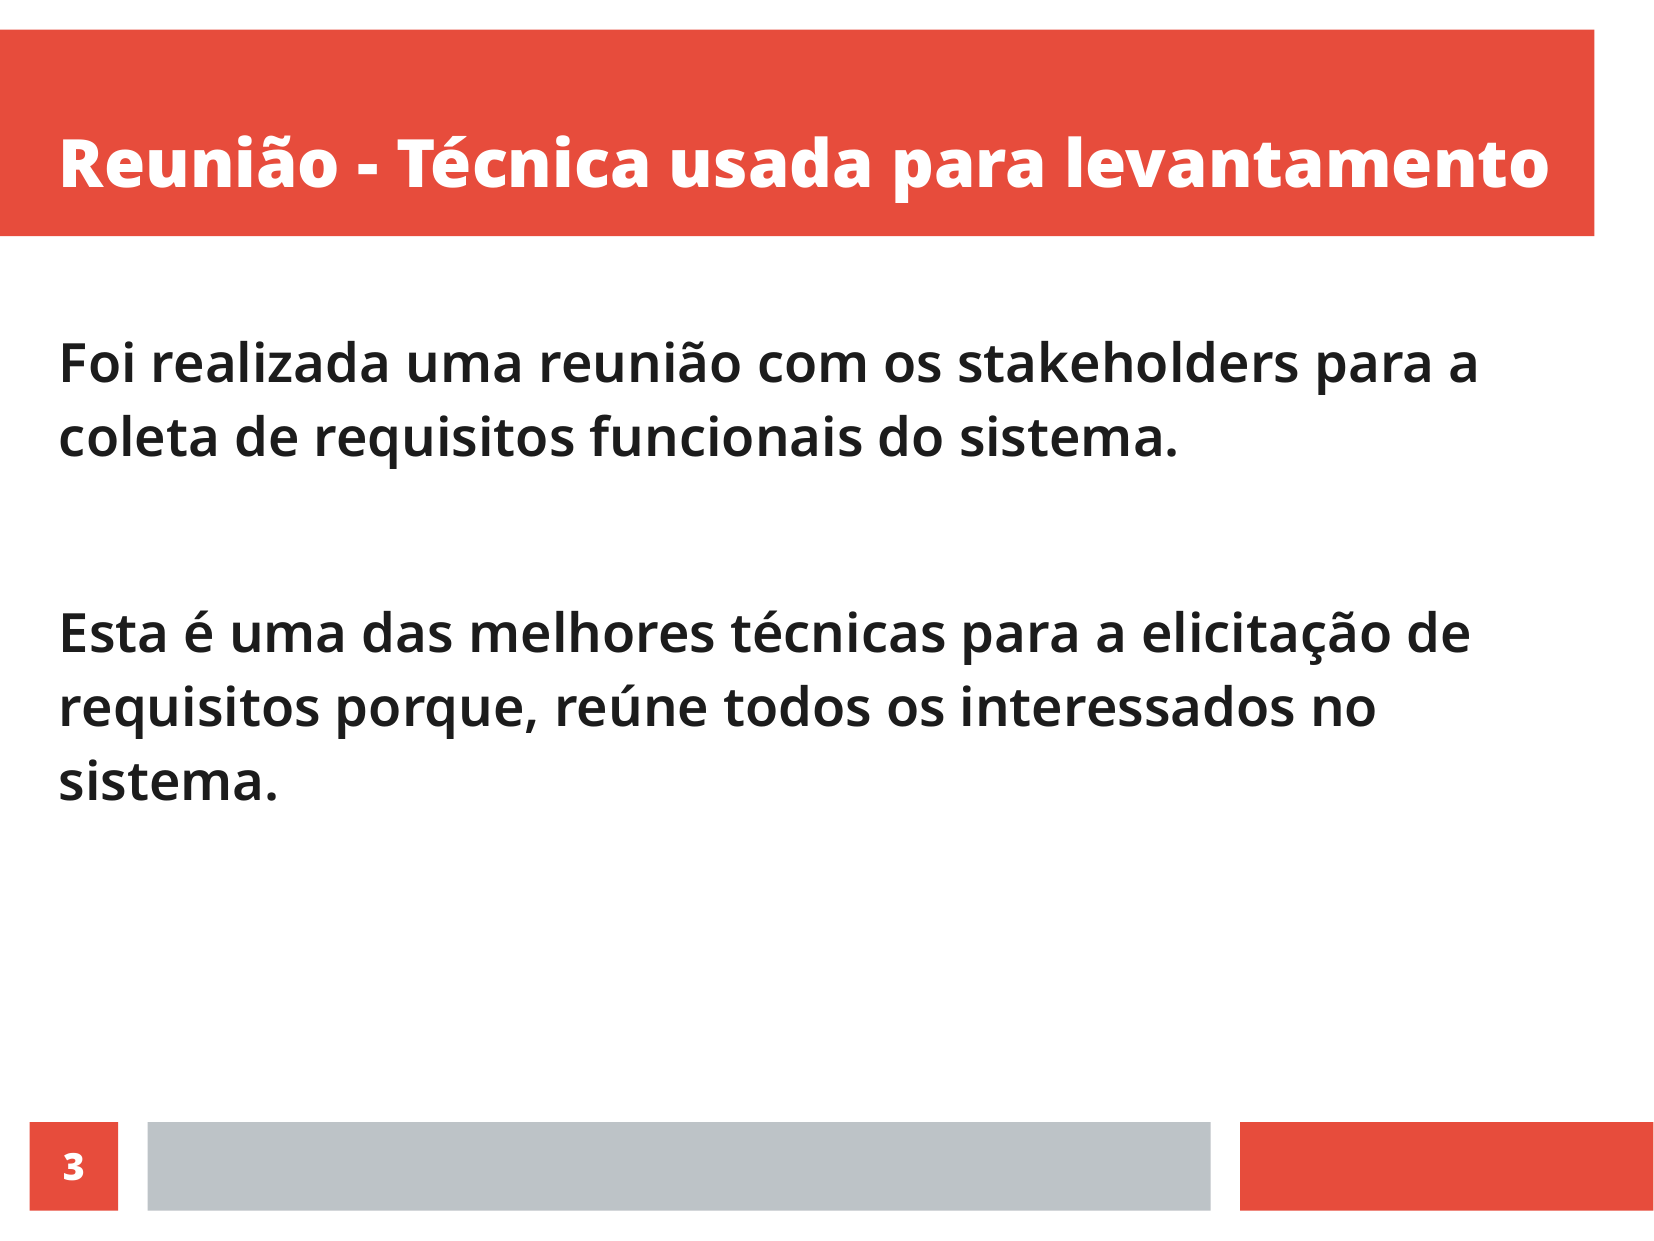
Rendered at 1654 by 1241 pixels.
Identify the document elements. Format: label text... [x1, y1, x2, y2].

list Foi realizada uma reunião com os stakeholders para a coleta de requisitos funcionais do sistema. Esta é uma das melhores técnicas para a elicitação de requisitos porque, reúne todos os interessados no sistema. [59, 324, 1565, 1093]
title Reunião - Técnica usada para levantamento [59, 59, 1595, 207]
